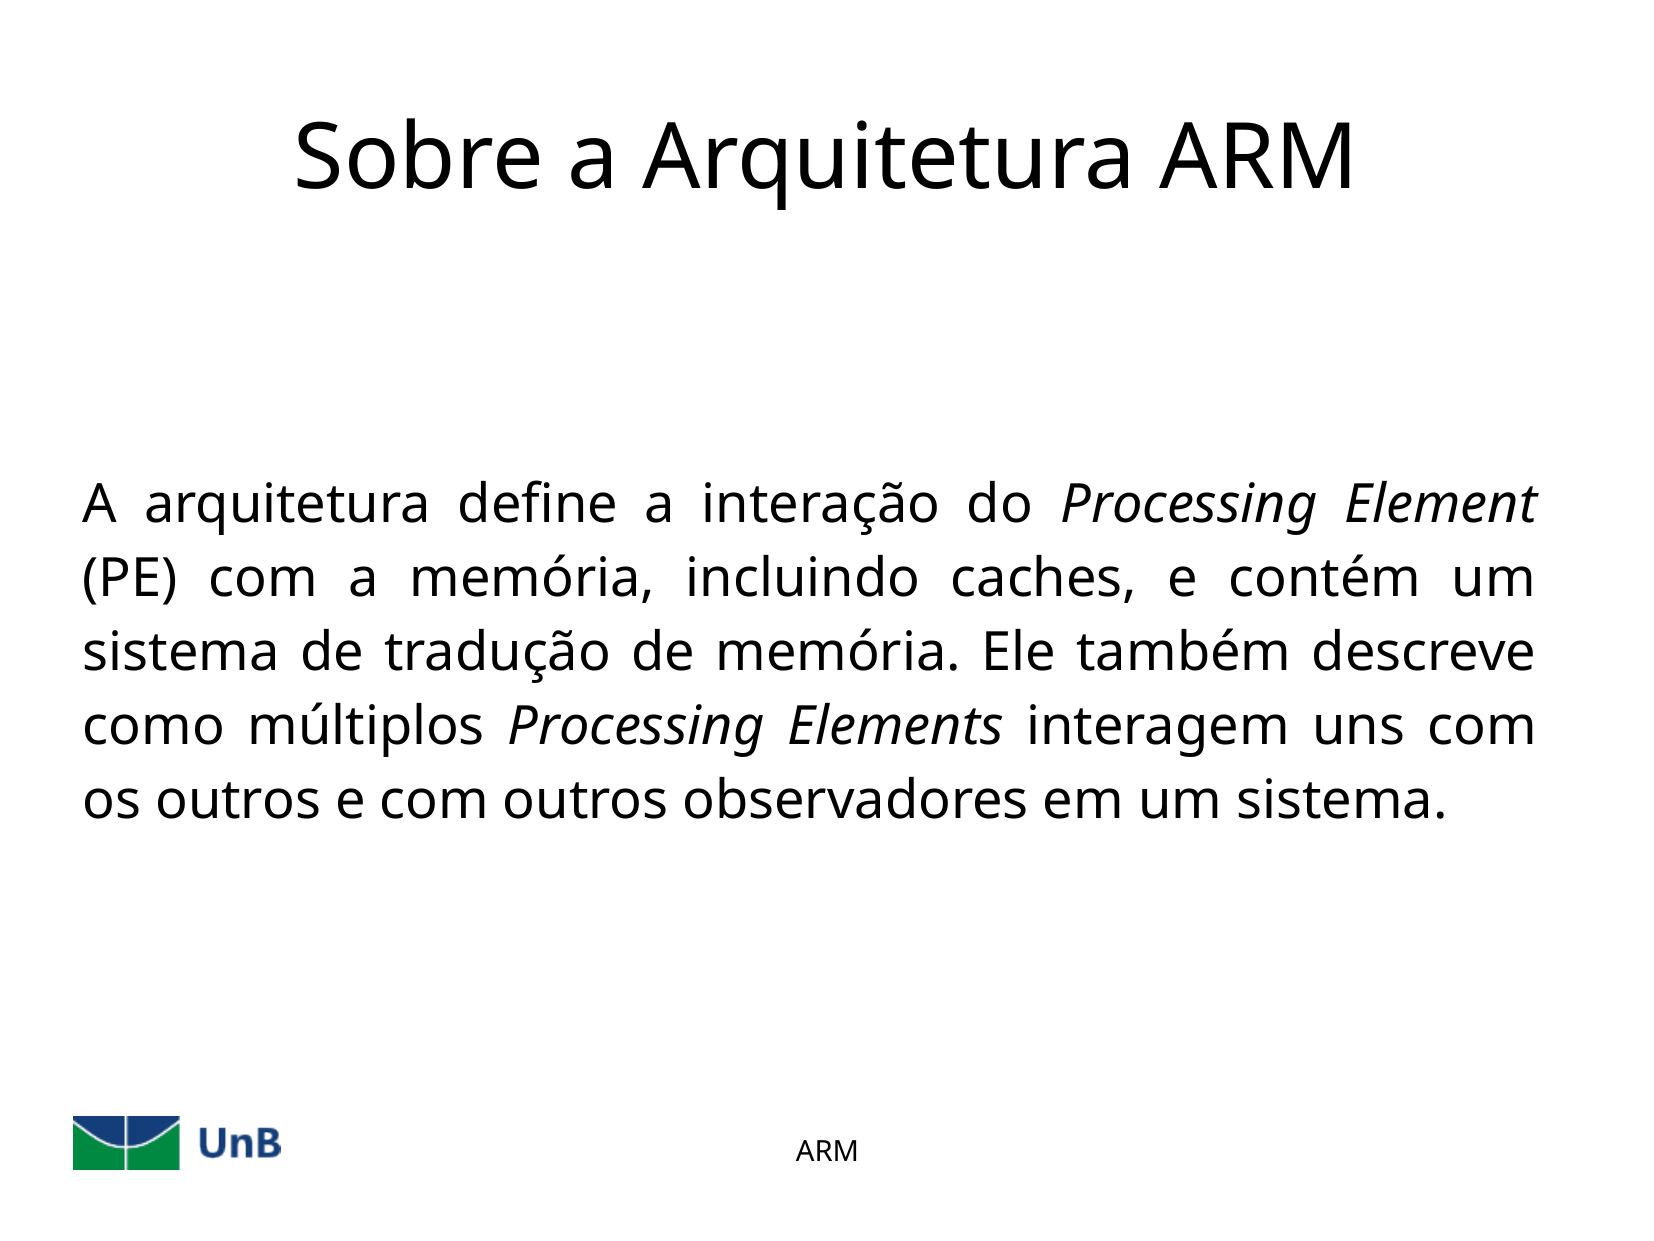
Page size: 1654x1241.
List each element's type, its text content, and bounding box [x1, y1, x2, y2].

subtitle A arquitetura define a interação do Processing Element (PE) com a memória, incluindo caches, e contém um sistema de tradução de memória. Ele também descreve como múltiplos Processing Elements interagem uns com os outros e com outros observadores em um sistema. [82, 290, 1538, 1010]
title Sobre a Arquitetura ARM [82, 49, 1571, 257]
picture [73, 1116, 281, 1170]
